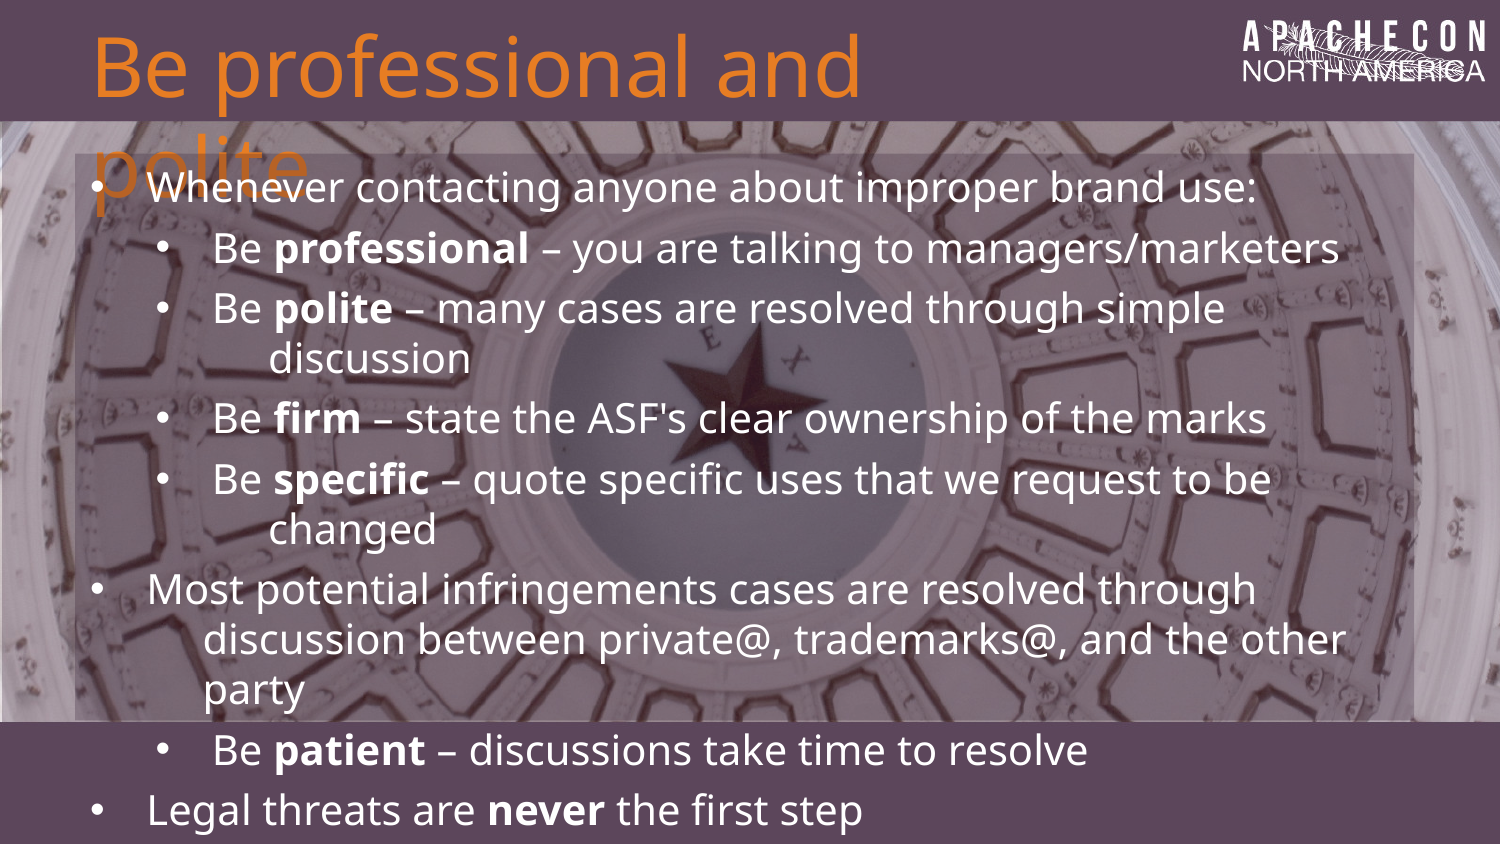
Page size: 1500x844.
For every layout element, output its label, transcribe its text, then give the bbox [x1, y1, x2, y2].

text_box Be professional and polite [75, 6, 1116, 107]
text_box Whenever contacting anyone about improper brand use: Be professional – you are talking to managers/marketers Be polite – many cases are resolved through simple discussion Be firm – state the ASF's clear ownership of the marks Be specific – quote specific uses that we request to be changed Most potential infringements cases are resolved through discussion between private@, trademarks@, and the other party Be patient – discussions take time to resolve Legal threats are never the first step [75, 153, 1415, 721]
picture [0, 0, 1500, 844]
